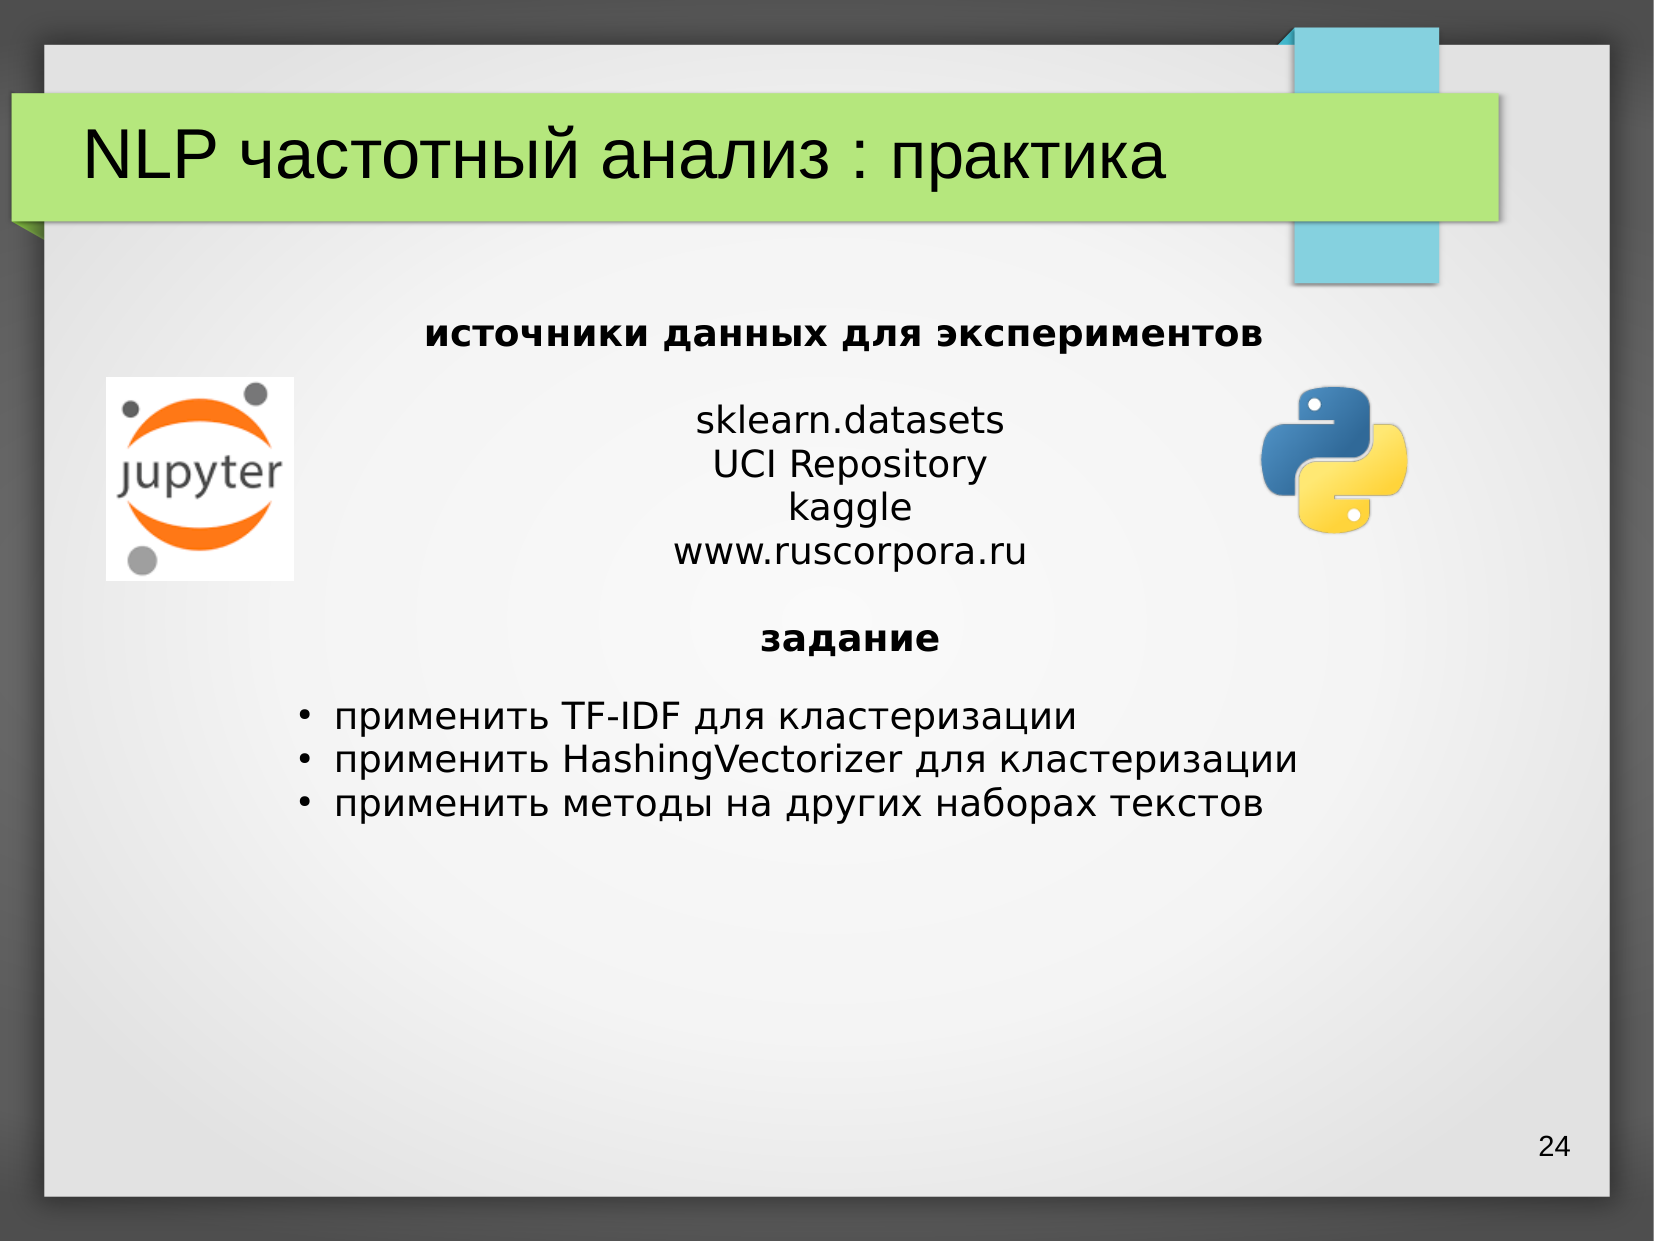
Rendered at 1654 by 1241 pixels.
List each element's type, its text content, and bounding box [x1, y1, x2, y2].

title NLP частотный анализ : практика [82, 118, 1406, 189]
text_box источники данных для экспериментов sklearn.datasets UCI Repository kaggle www.ruscorpora.ru задание применить TF-IDF для кластеризации применить HashingVectorizer для кластеризации применить методы на других наборах текстов [283, 304, 1418, 1094]
picture [0, 0, 1654, 1241]
